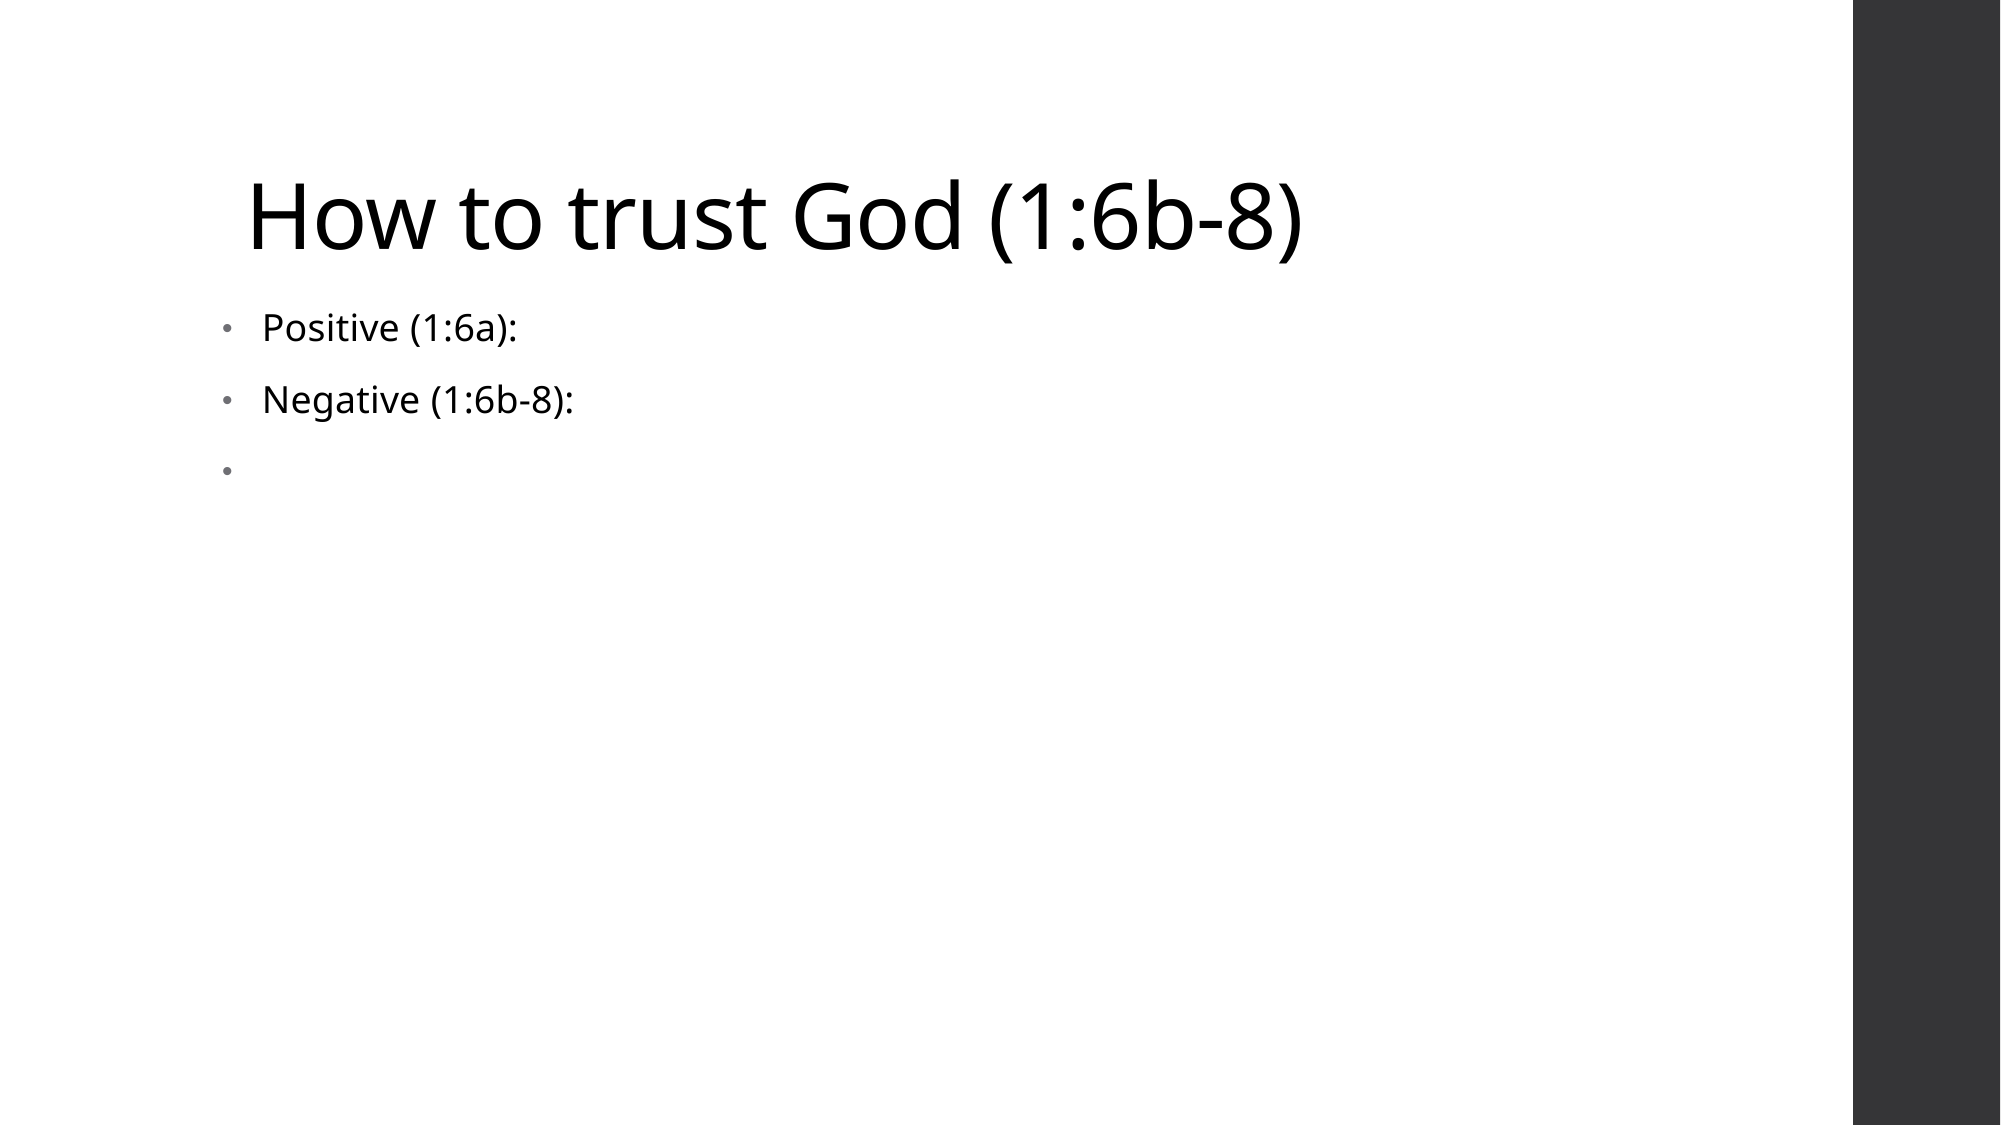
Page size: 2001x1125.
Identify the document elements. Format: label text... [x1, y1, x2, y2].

title How to trust God (1:6b-8) [206, 60, 1797, 278]
list Positive (1:6a): Negative (1:6b-8): [206, 299, 1617, 1014]
